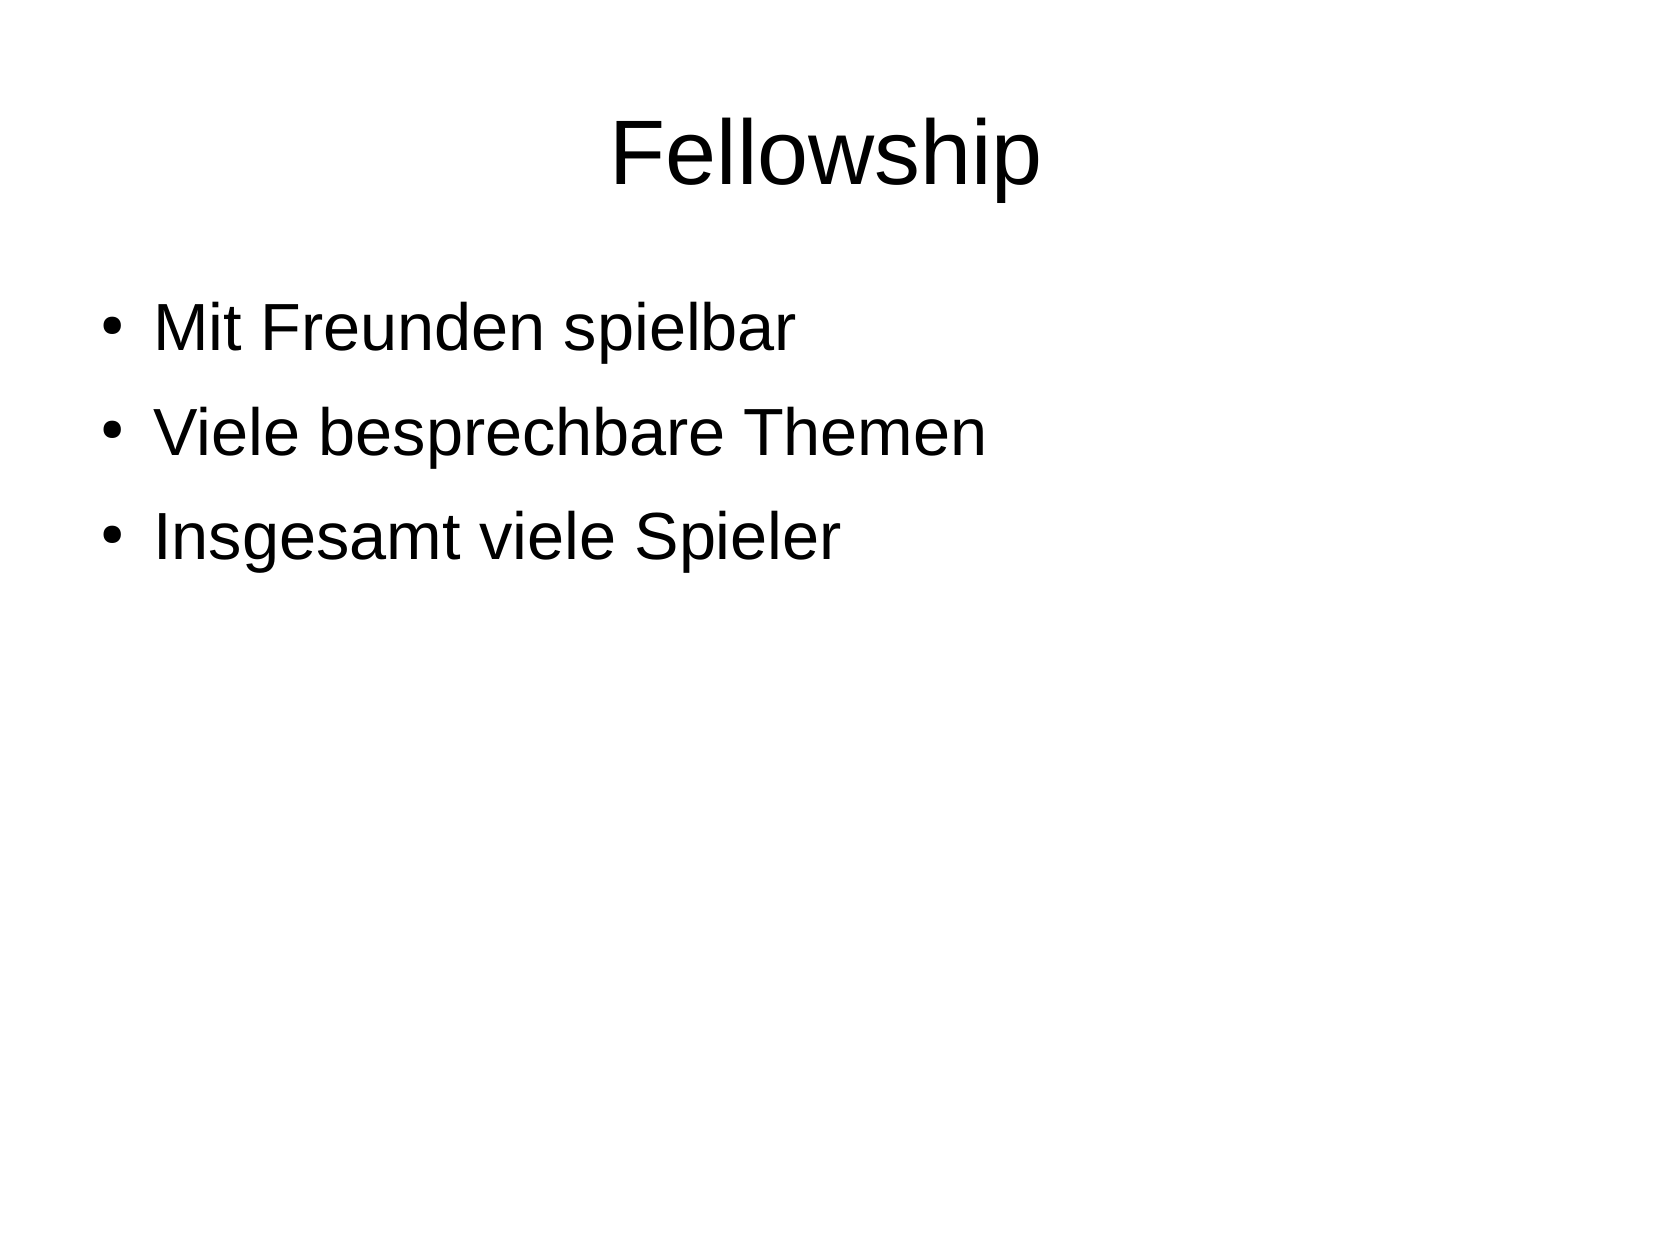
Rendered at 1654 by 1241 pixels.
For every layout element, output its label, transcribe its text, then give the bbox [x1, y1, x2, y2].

list Mit Freunden spielbar Viele besprechbare Themen Insgesamt viele Spieler [82, 290, 1571, 1010]
title Fellowship [82, 49, 1571, 257]
